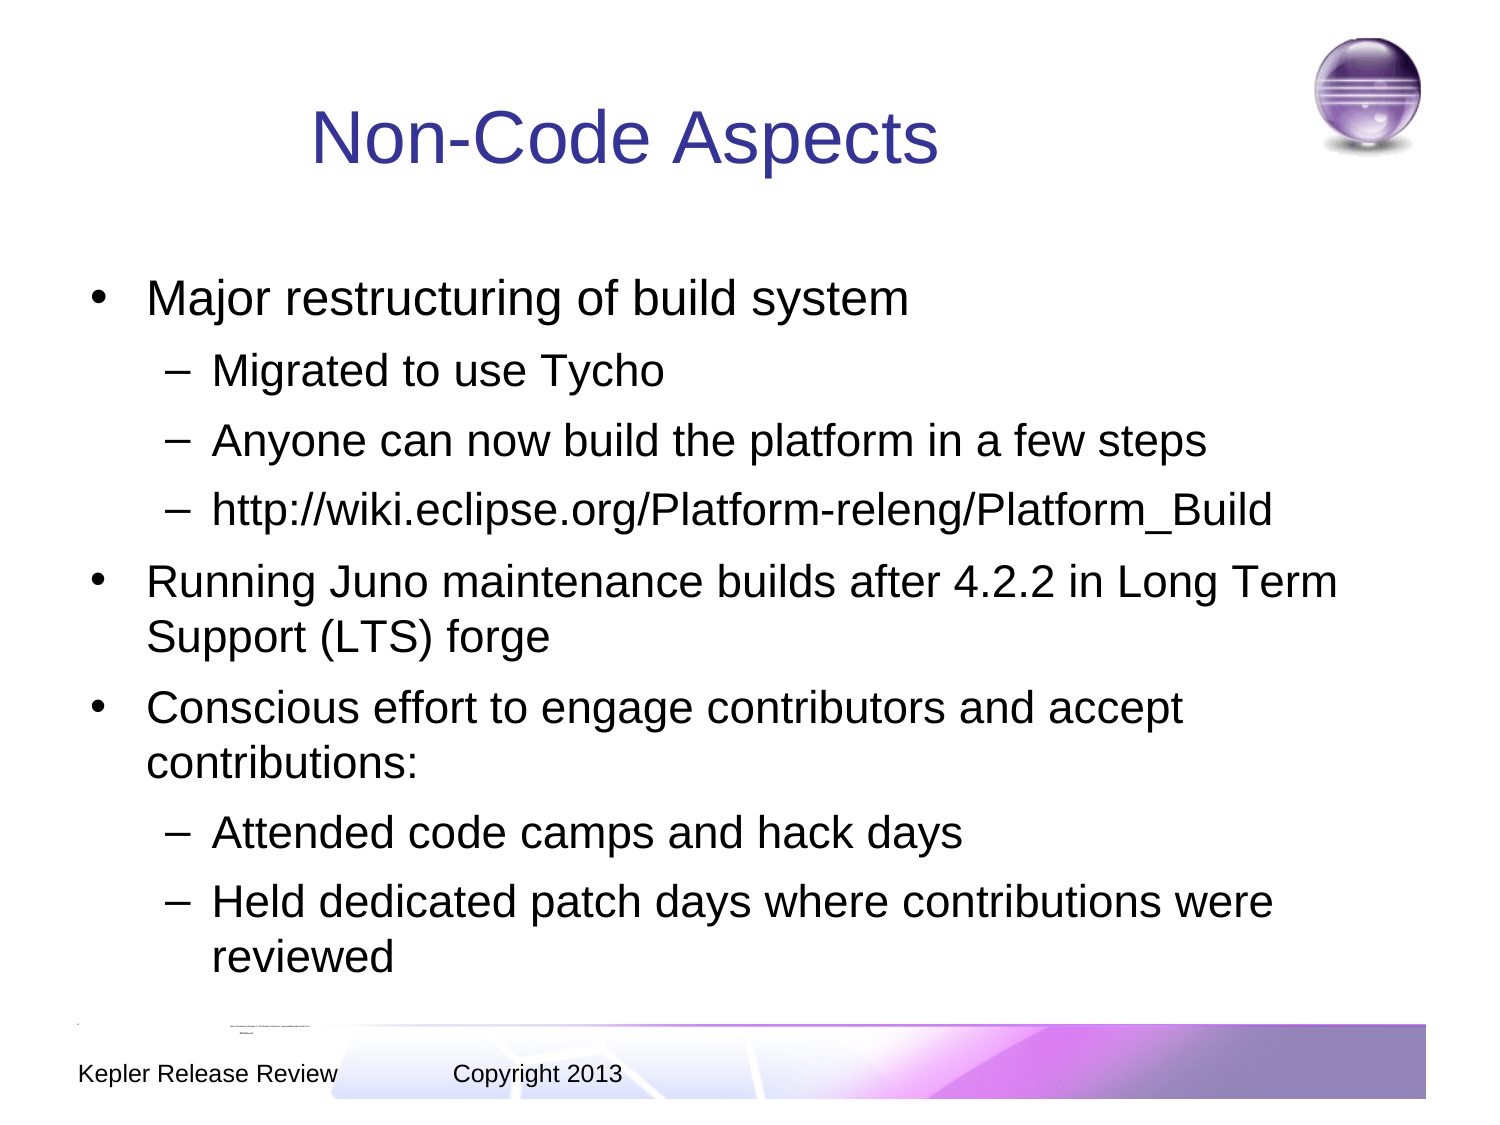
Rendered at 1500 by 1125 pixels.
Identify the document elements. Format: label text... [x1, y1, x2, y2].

title Non-Code Aspects [74, 45, 1176, 233]
picture [225, 1052, 1426, 1099]
list Major restructuring of build system Migrated to use Tycho Anyone can now build the platform in a few steps http://wiki.eclipse.org/Platform-releng/Platform_Build Running Juno maintenance builds after 4.2.2 in Long Term Support (LTS) forge Conscious effort to engage contributors and accept contributions: Attended code camps and hack days Held dedicated patch days where contributions were reviewed [75, 262, 1426, 1052]
picture [1307, 37, 1426, 157]
